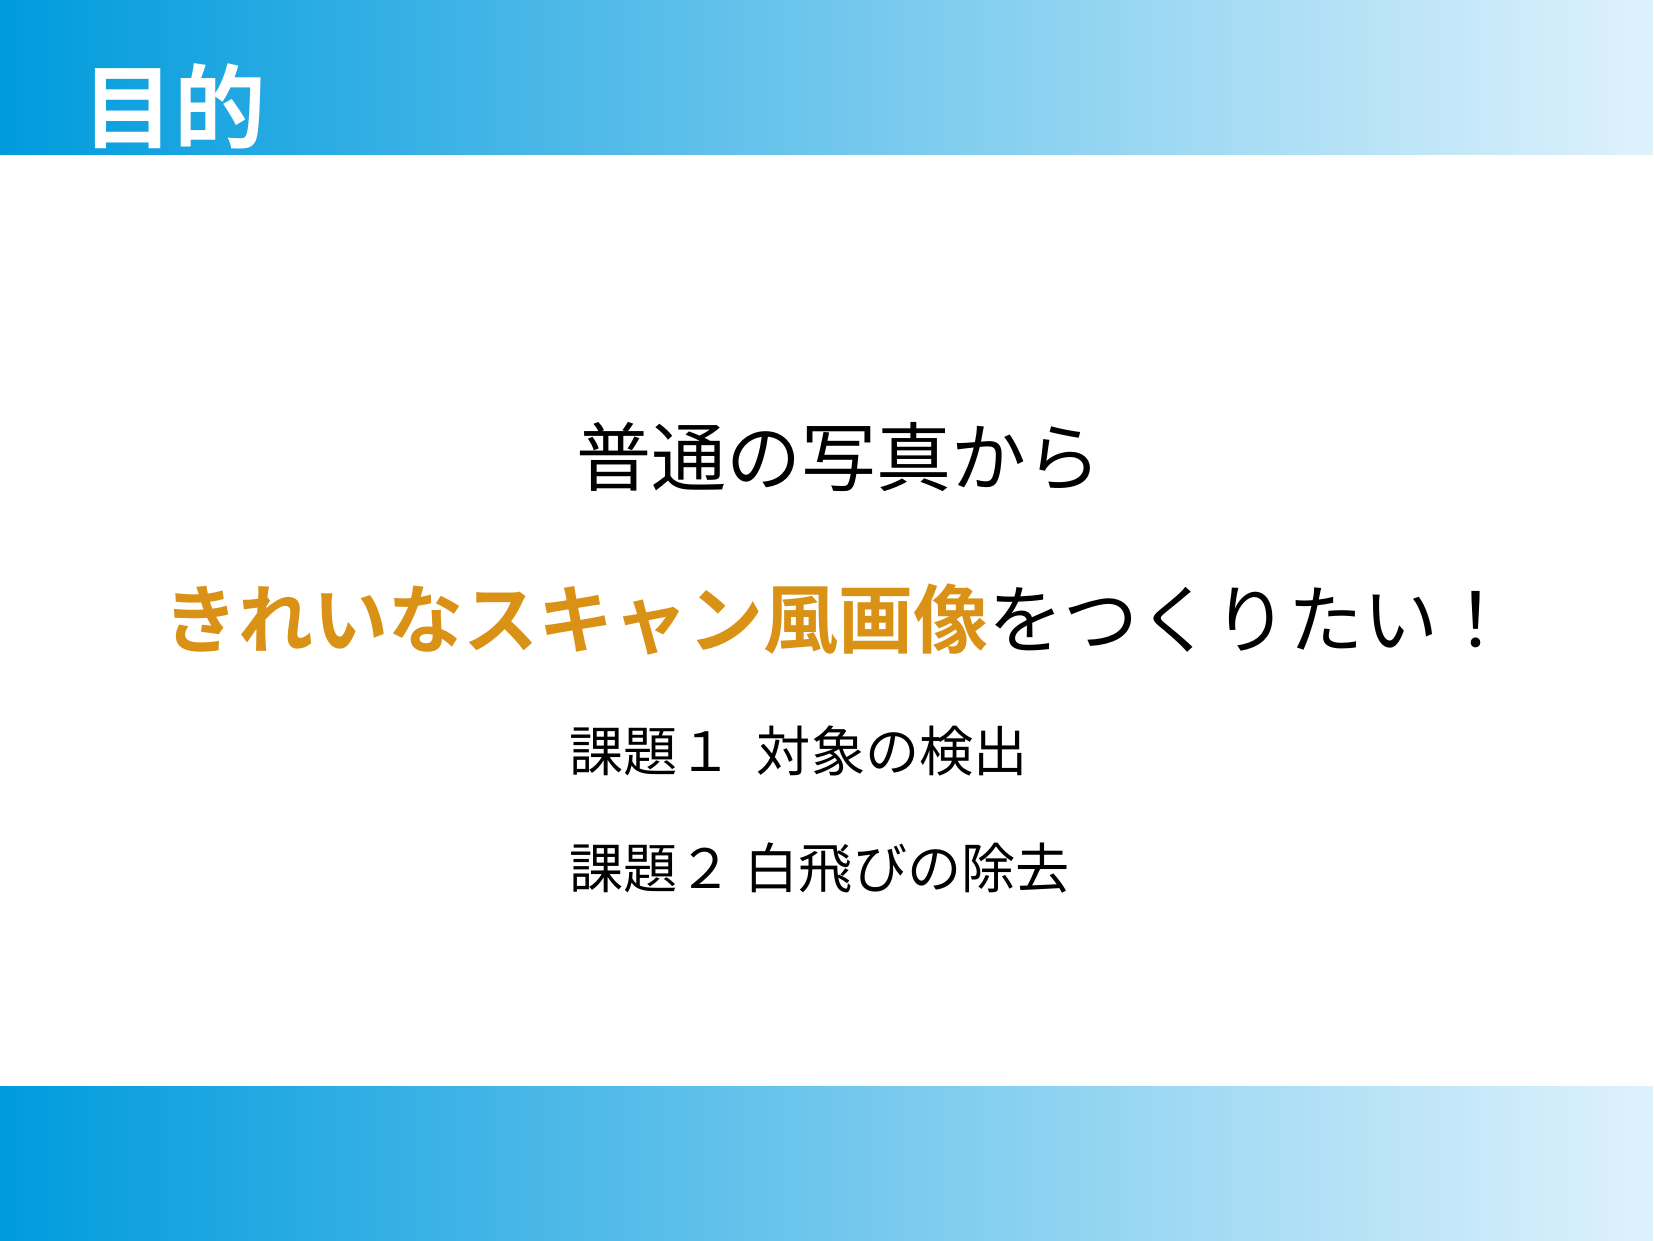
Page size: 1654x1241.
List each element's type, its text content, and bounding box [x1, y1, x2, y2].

text_box 課題１ 対象の検出 課題２ 白飛びの除去 [555, 661, 1123, 921]
title 目的 [82, 32, 1571, 171]
text_box 普通の写真から きれいなスキャン風画像をつくりたい！ [129, 336, 1548, 609]
